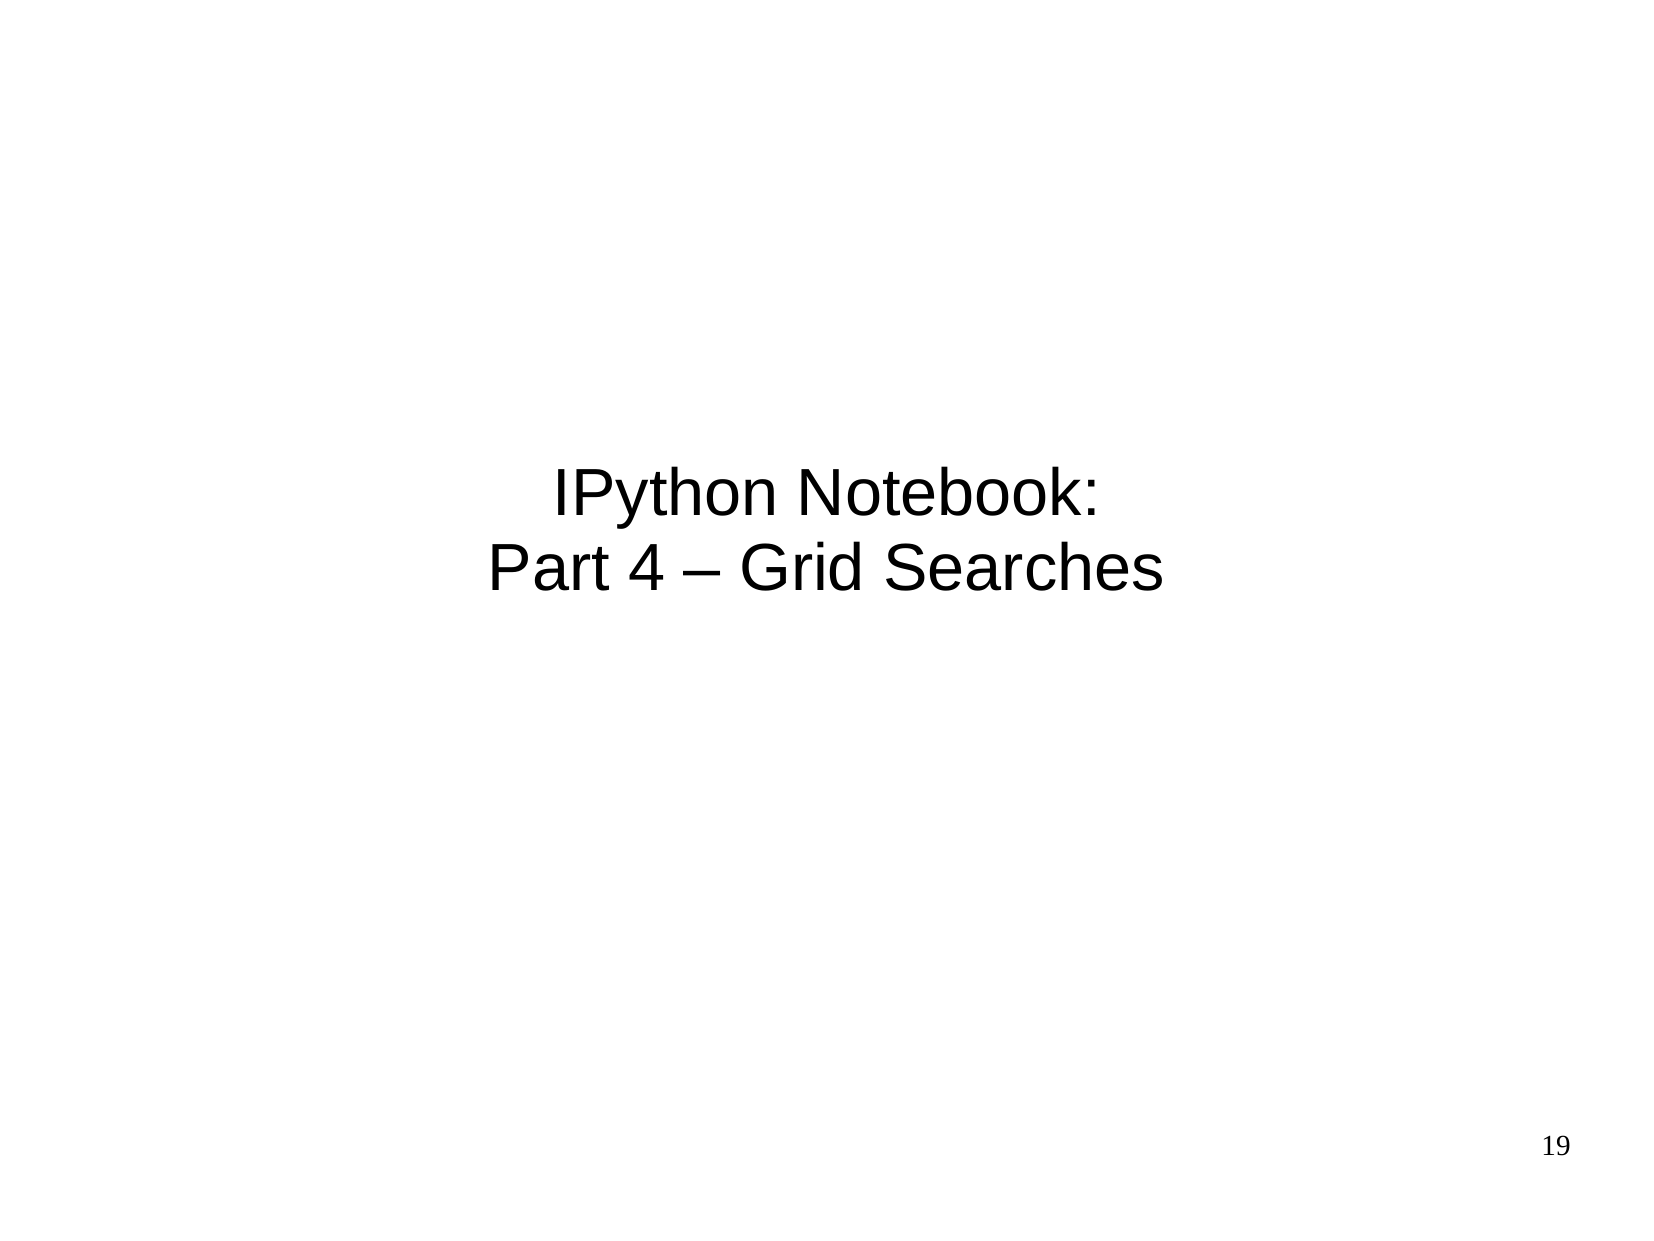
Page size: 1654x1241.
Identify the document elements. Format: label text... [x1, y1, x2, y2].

subtitle IPython Notebook: Part 4 – Grid Searches [82, 49, 1571, 1010]
